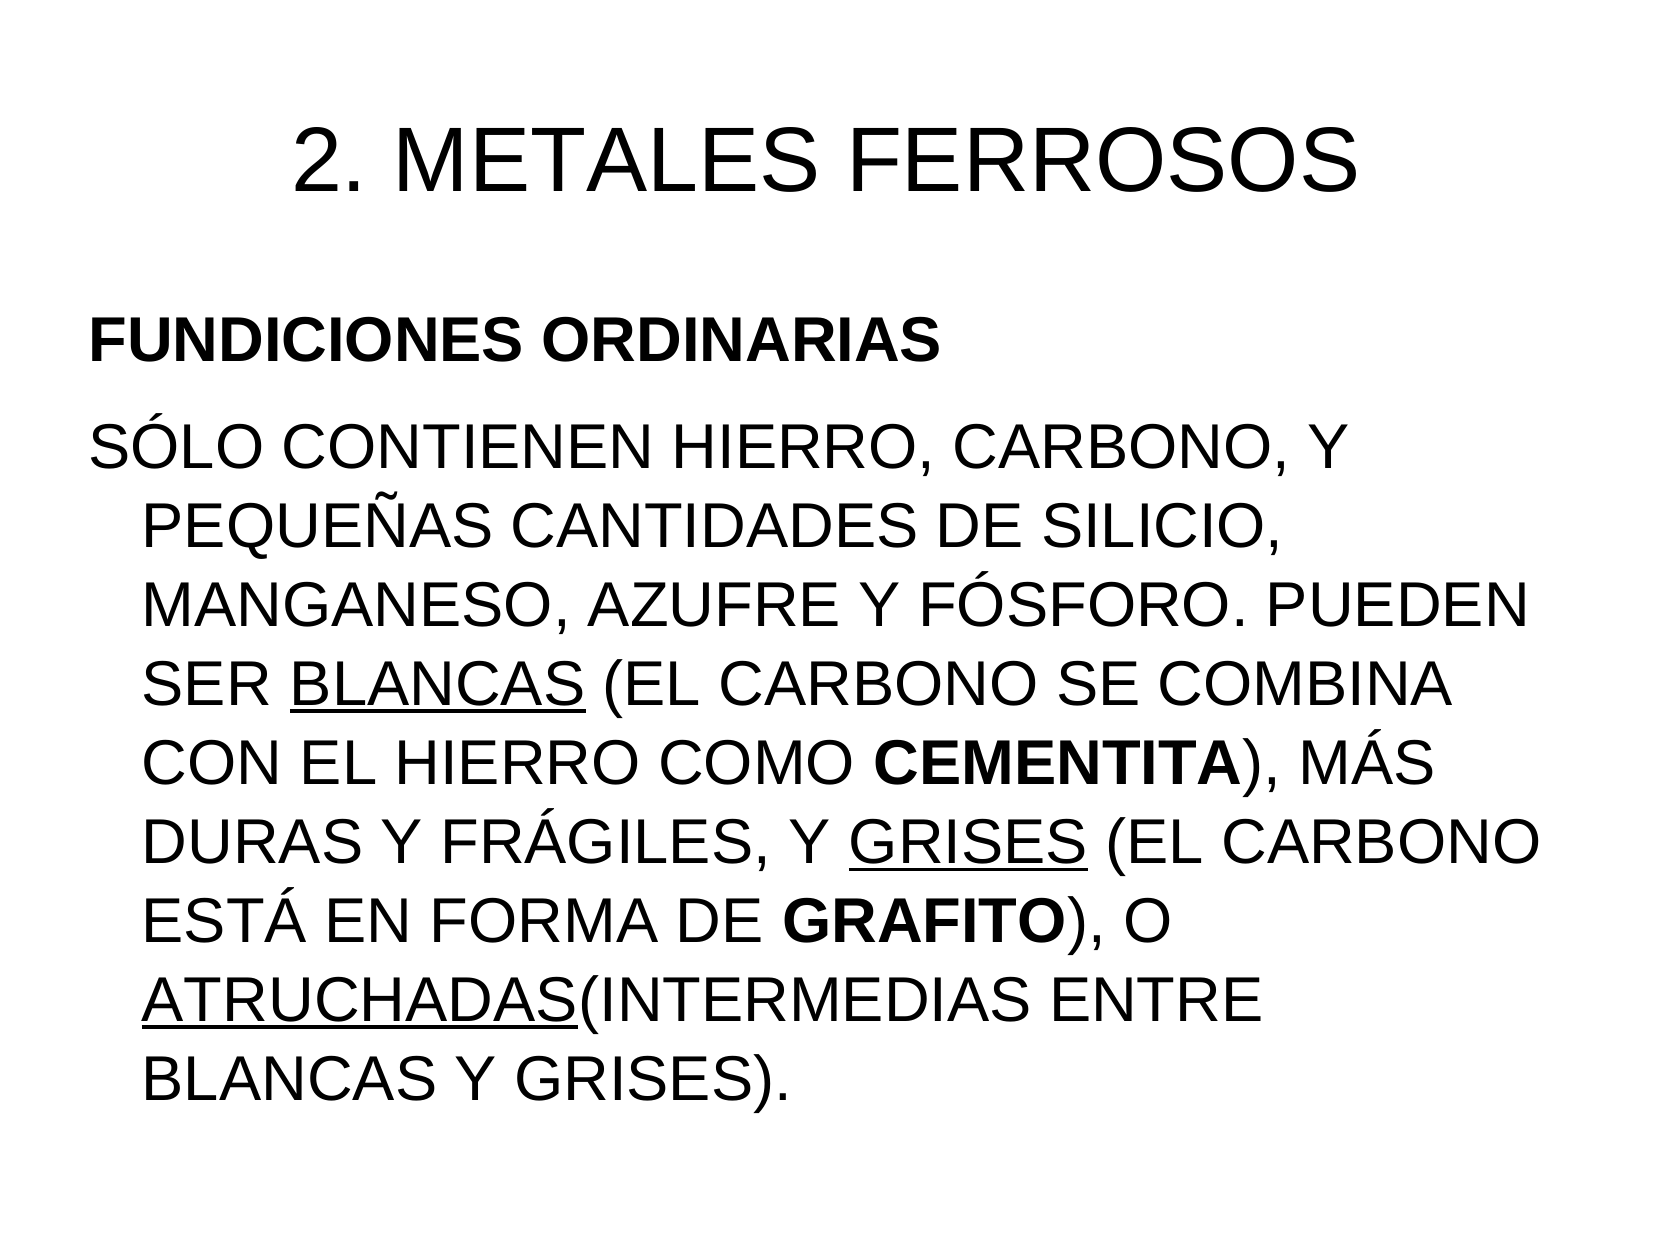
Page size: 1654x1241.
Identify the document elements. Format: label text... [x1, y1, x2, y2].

title 2. METALES FERROSOS [82, 56, 1571, 249]
list FUNDICIONES ORDINARIAS SÓLO CONTIENEN HIERRO, CARBONO, Y PEQUEÑAS CANTIDADES DE SILICIO, MANGANESO, AZUFRE Y FÓSFORO. PUEDEN SER BLANCAS (EL CARBONO SE COMBINA CON EL HIERRO COMO CEMENTITA), MÁS DURAS Y FRÁGILES, Y GRISES (EL CARBONO ESTÁ EN FORMA DE GRAFITO), O ATRUCHADAS(INTERMEDIAS ENTRE BLANCAS Y GRISES). [88, 295, 1577, 1114]
